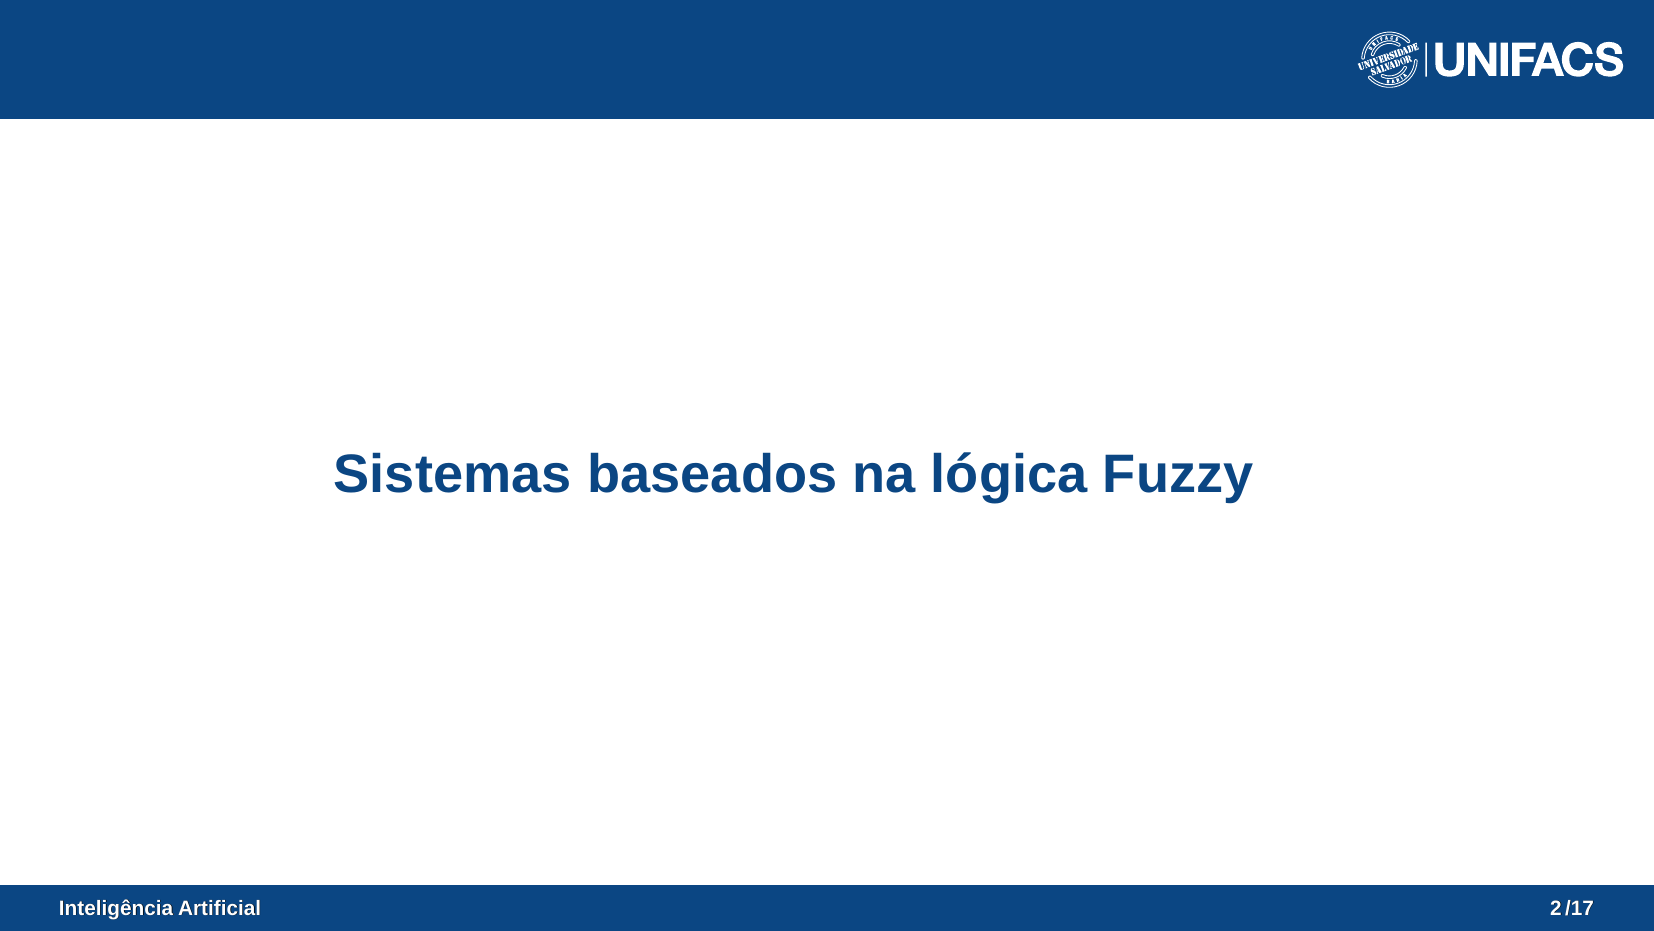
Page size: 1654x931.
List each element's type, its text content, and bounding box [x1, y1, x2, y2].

text_box Sistemas baseados na lógica Fuzzy [112, 162, 1477, 786]
